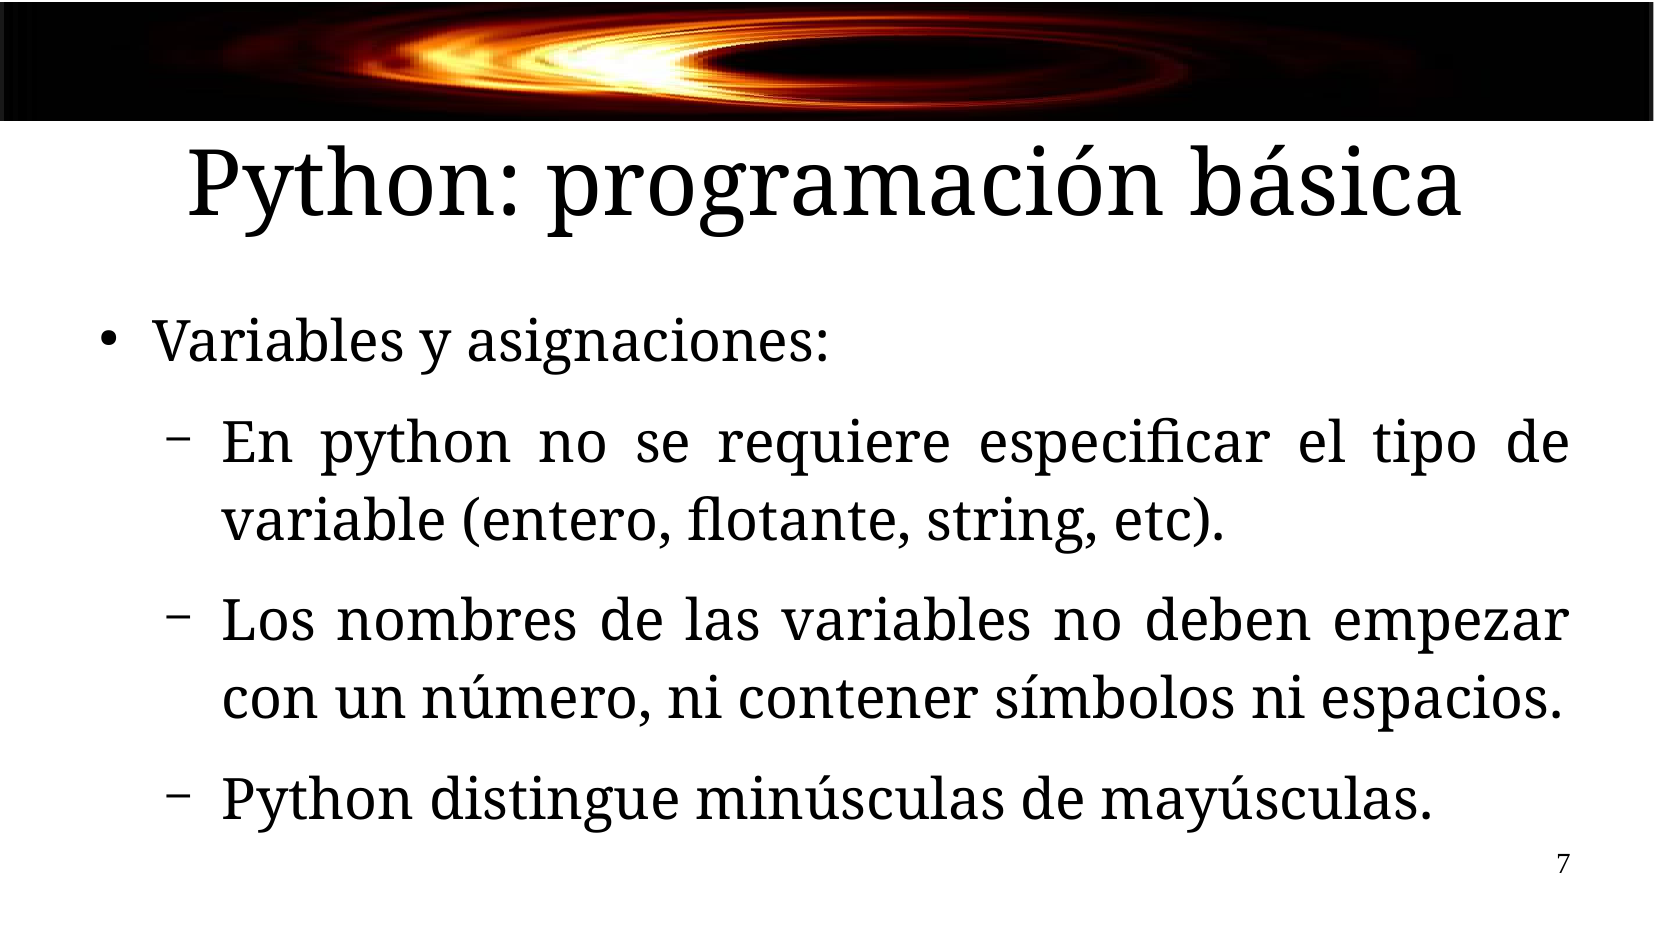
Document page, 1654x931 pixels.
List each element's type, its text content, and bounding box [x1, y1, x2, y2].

title Python: programación básica [82, 121, 1571, 258]
picture [0, 2, 1654, 121]
list Variables y asignaciones: En python no se requiere especificar el tipo de variable (entero, flotante, string, etc). Los nombres de las variables no deben empezar con un número, ni contener símbolos ni espacios. Python distingue minúsculas de mayúsculas. [82, 300, 1571, 871]
